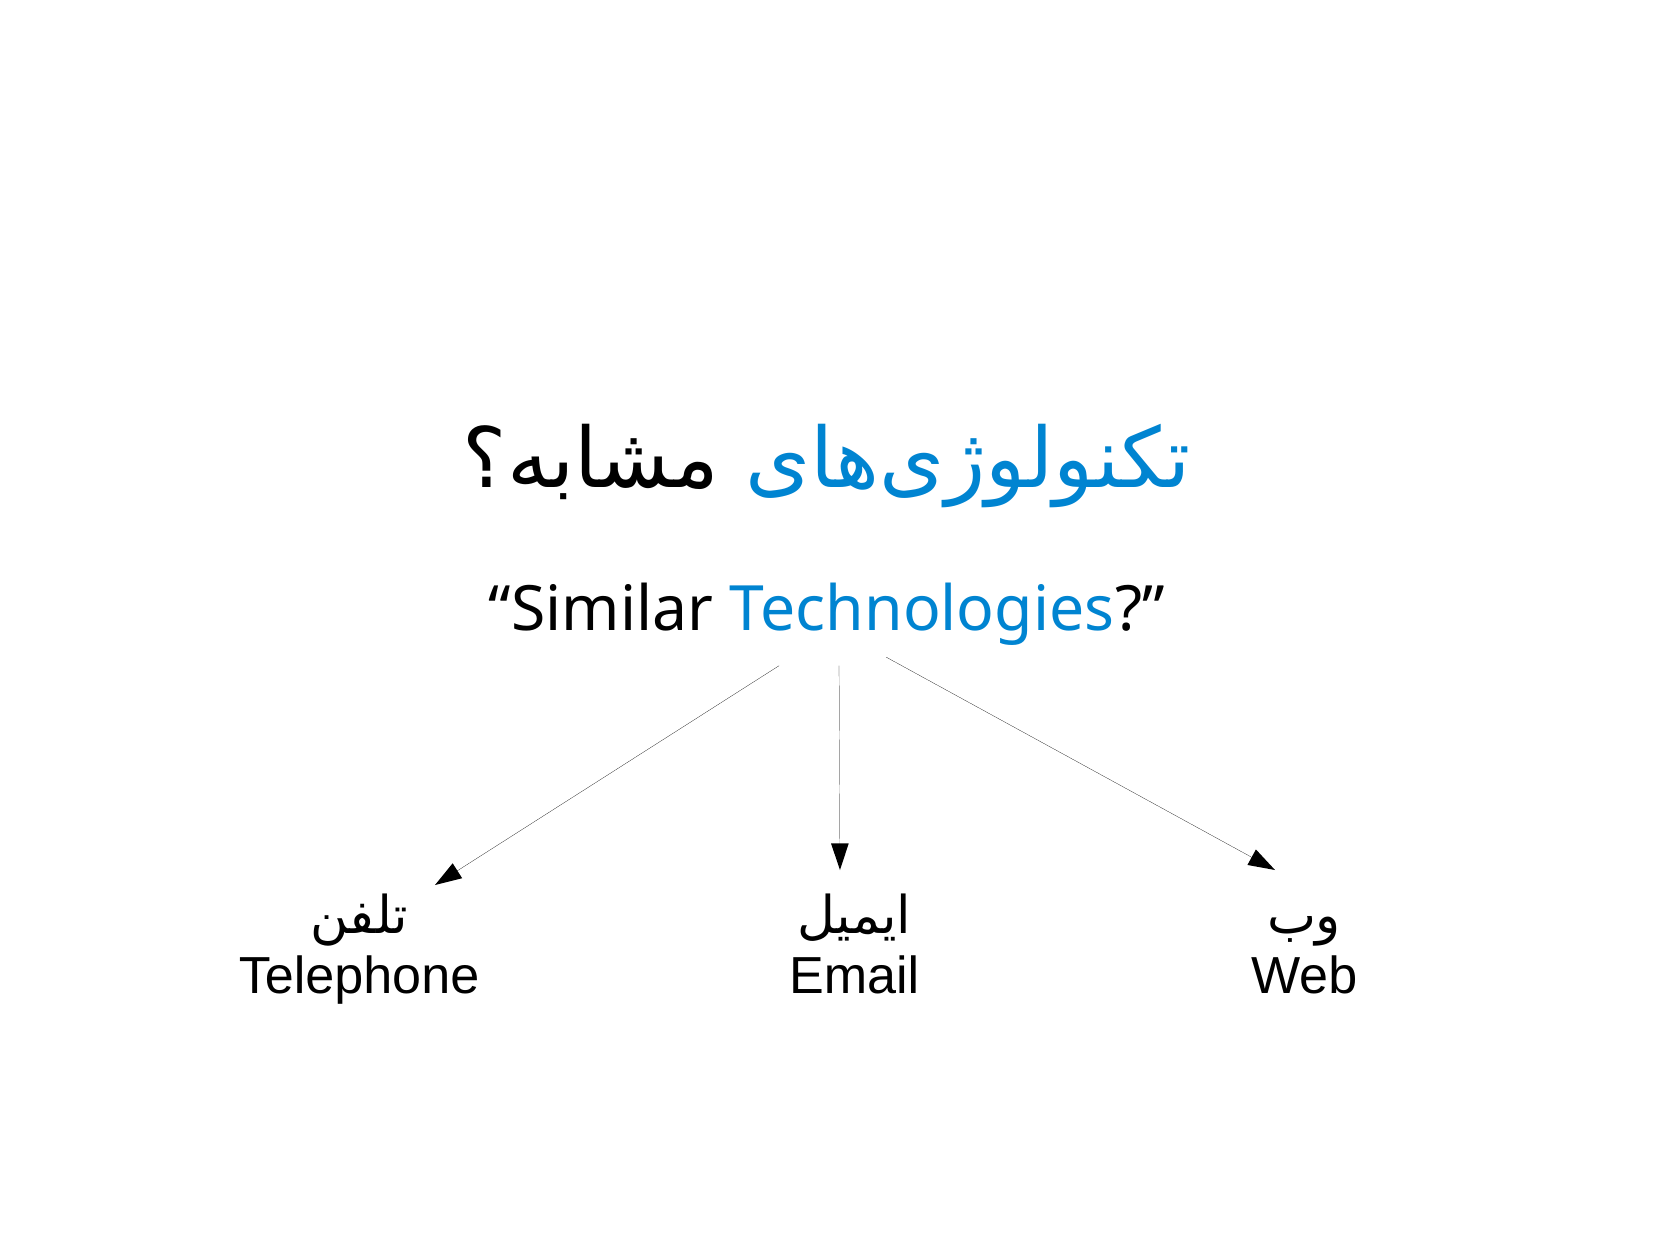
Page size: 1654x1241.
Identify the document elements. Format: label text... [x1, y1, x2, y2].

text_box ایمیل Email [658, 840, 1051, 1051]
text_box تلفن Telephone [163, 840, 556, 1051]
subtitle تکنولوژی‌های مشابه؟ “Similar Technologies?” [82, 49, 1571, 1010]
text_box وب Web [1108, 840, 1500, 1051]
